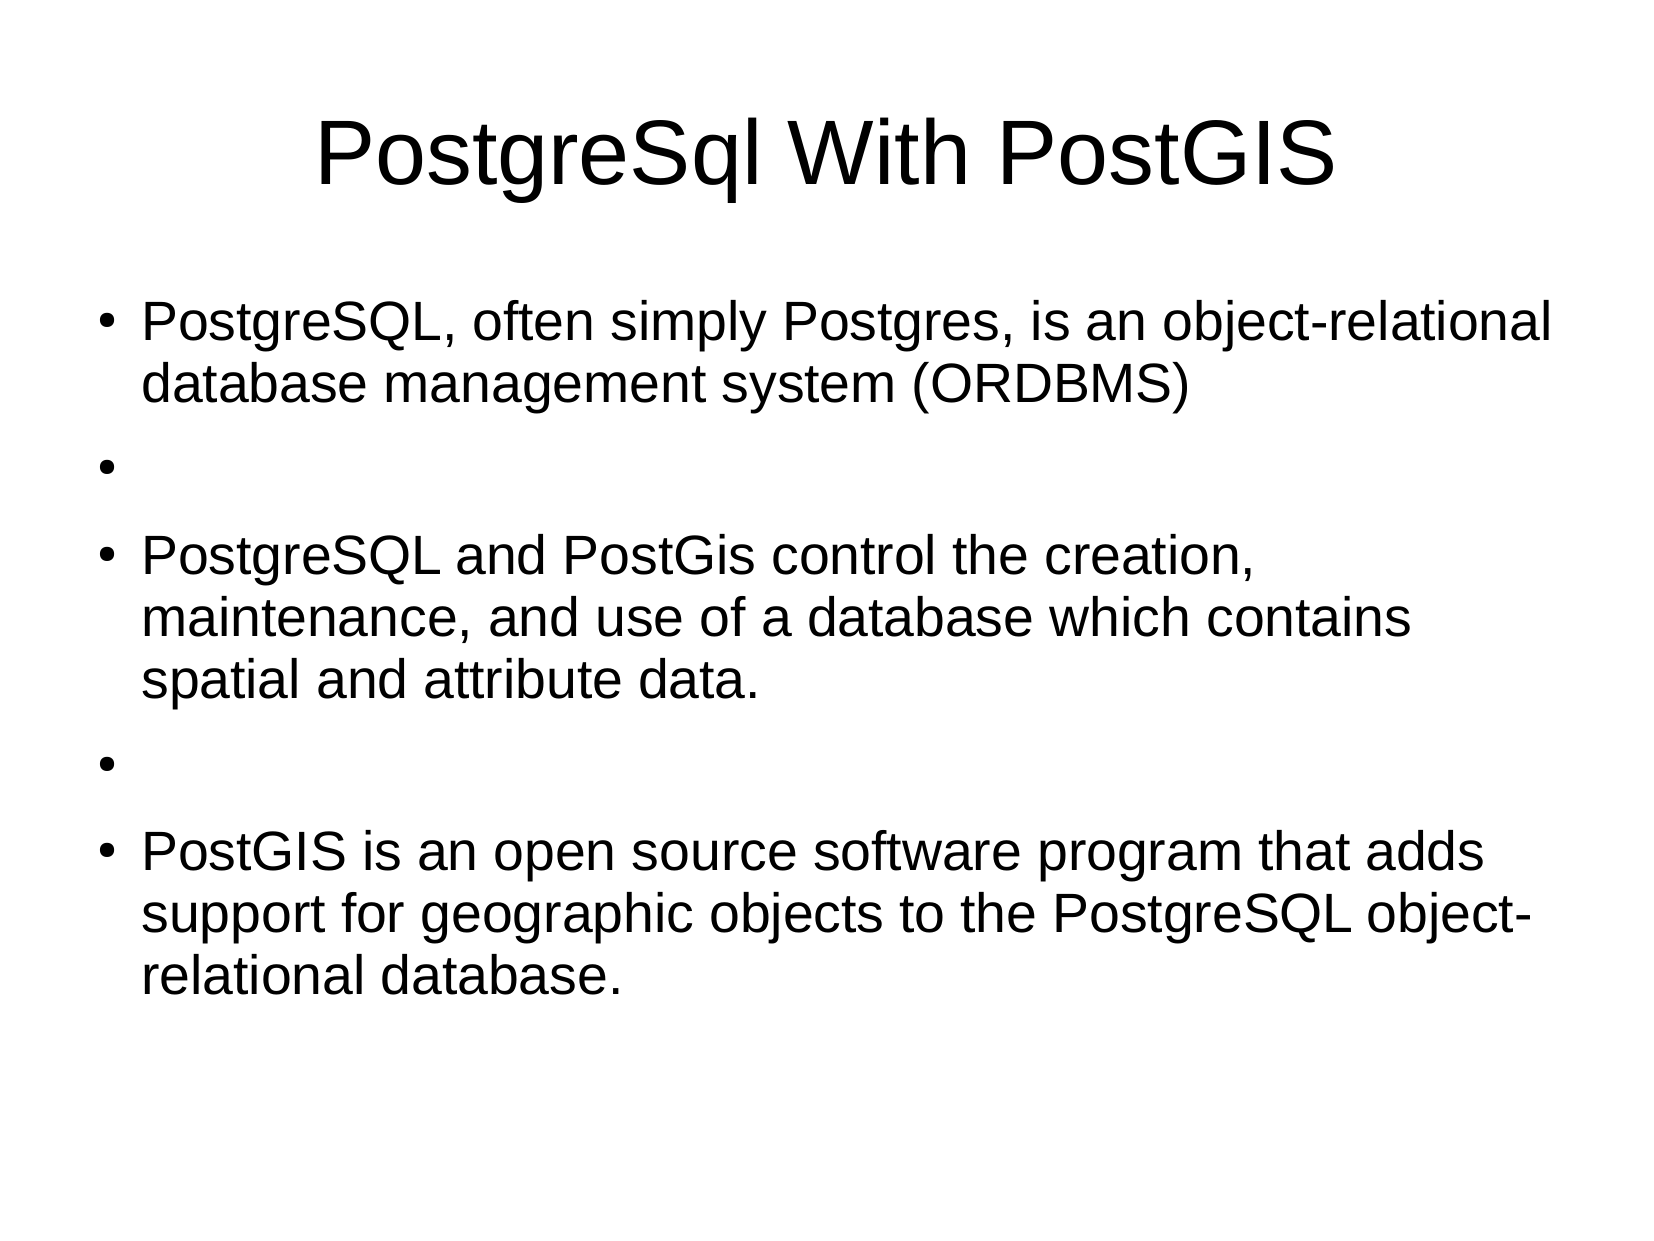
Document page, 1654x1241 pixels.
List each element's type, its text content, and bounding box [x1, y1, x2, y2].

title PostgreSql With PostGIS [82, 49, 1571, 257]
list PostgreSQL, often simply Postgres, is an object-relational database management system (ORDBMS) PostgreSQL and PostGis control the creation, maintenance, and use of a database which contains spatial and attribute data. PostGIS is an open source software program that adds support for geographic objects to the PostgreSQL object-relational database. [82, 290, 1571, 1010]
